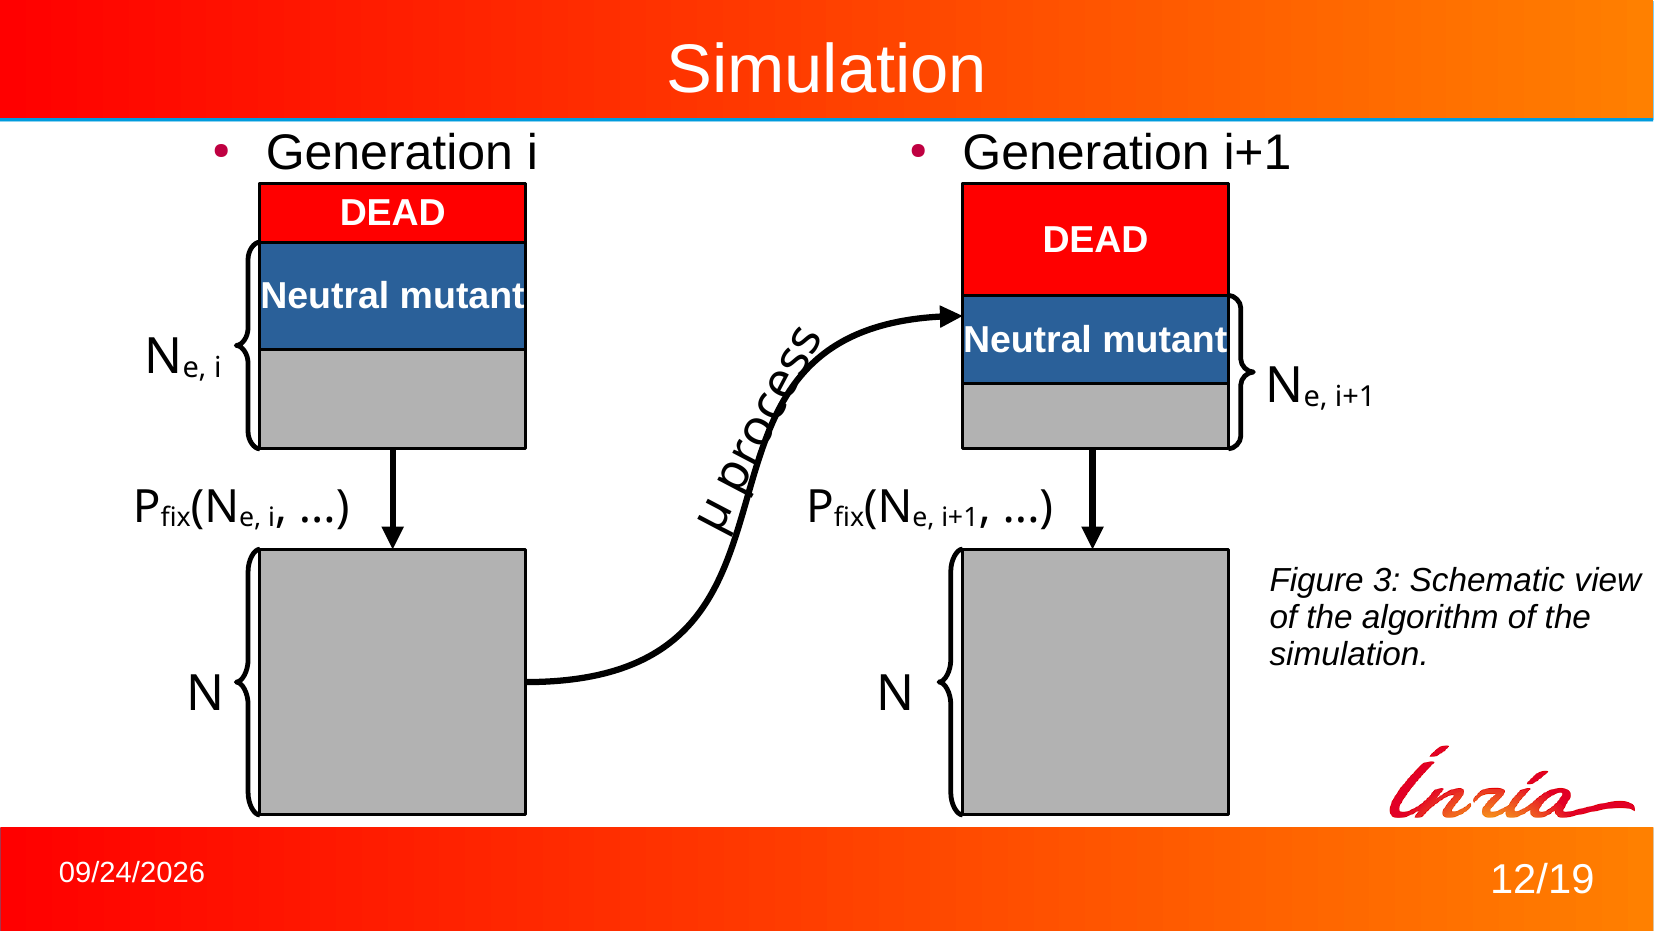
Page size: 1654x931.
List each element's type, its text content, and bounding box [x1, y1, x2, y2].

text_box DEAD [962, 184, 1229, 295]
list Figure 3: Schematic view of the algorithm of the simulation. [1269, 561, 1654, 798]
text_box N [171, 649, 249, 715]
text_box [962, 549, 1229, 815]
text_box µ process [658, 258, 854, 551]
text_box [259, 549, 526, 815]
text_box N [862, 649, 939, 715]
text_box Pfix(Ne, i, ...) [118, 466, 438, 532]
picture [1381, 798, 1648, 826]
text_box Ne, i+1 [1250, 341, 1418, 407]
text_box [259, 350, 526, 449]
text_box Neutral mutant [259, 242, 526, 350]
text_box Ne, i [129, 312, 249, 378]
text_box Pfix(Ne, i+1, ...) [791, 466, 1146, 532]
text_box [962, 384, 1229, 449]
text_box Neutral mutant [962, 295, 1229, 384]
list Generation i [194, 124, 579, 184]
title Simulation [59, 29, 1595, 108]
list Generation i+1 [891, 124, 1312, 184]
text_box DEAD [259, 183, 526, 242]
